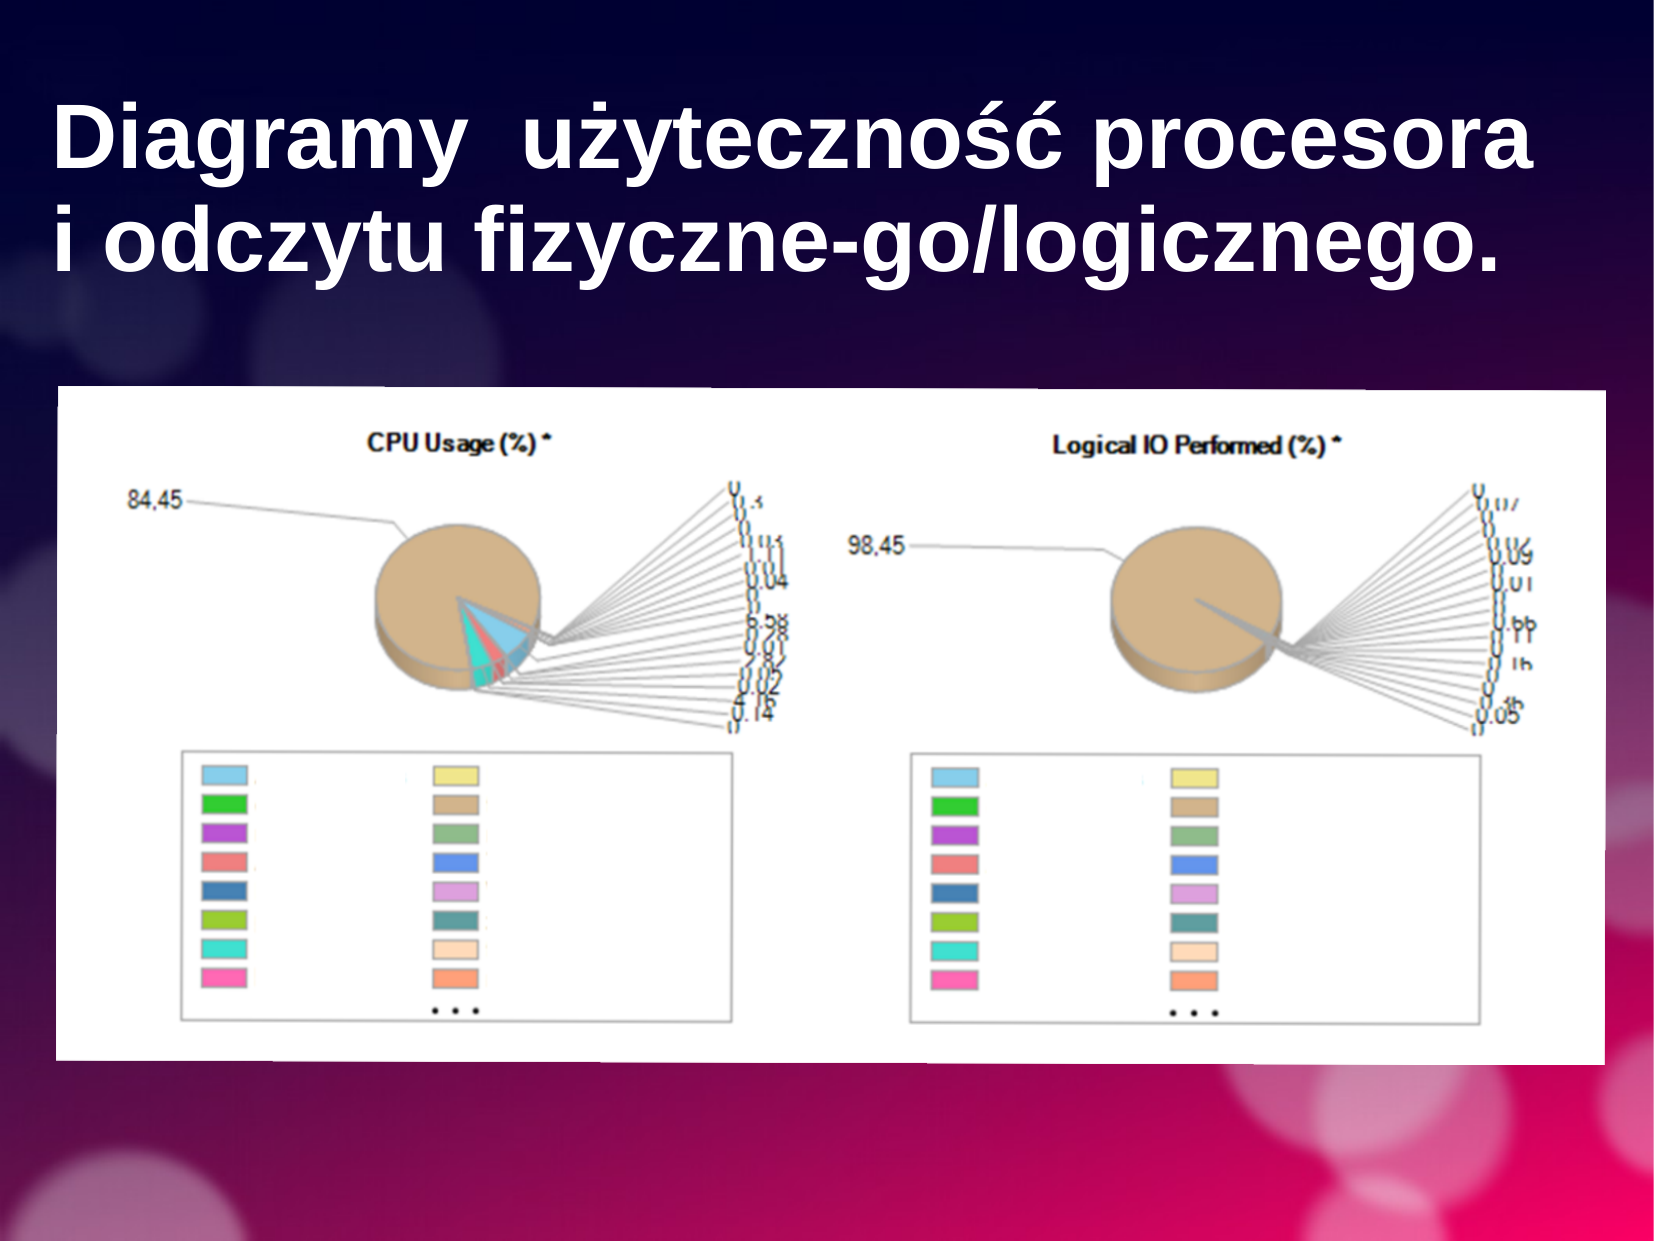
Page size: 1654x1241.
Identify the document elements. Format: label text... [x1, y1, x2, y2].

text_box Diagramy użyteczność procesora i odczytu fizyczne-go/logicznego. [36, 78, 1591, 298]
title [82, 312, 1571, 390]
picture [0, 0, 1654, 1241]
